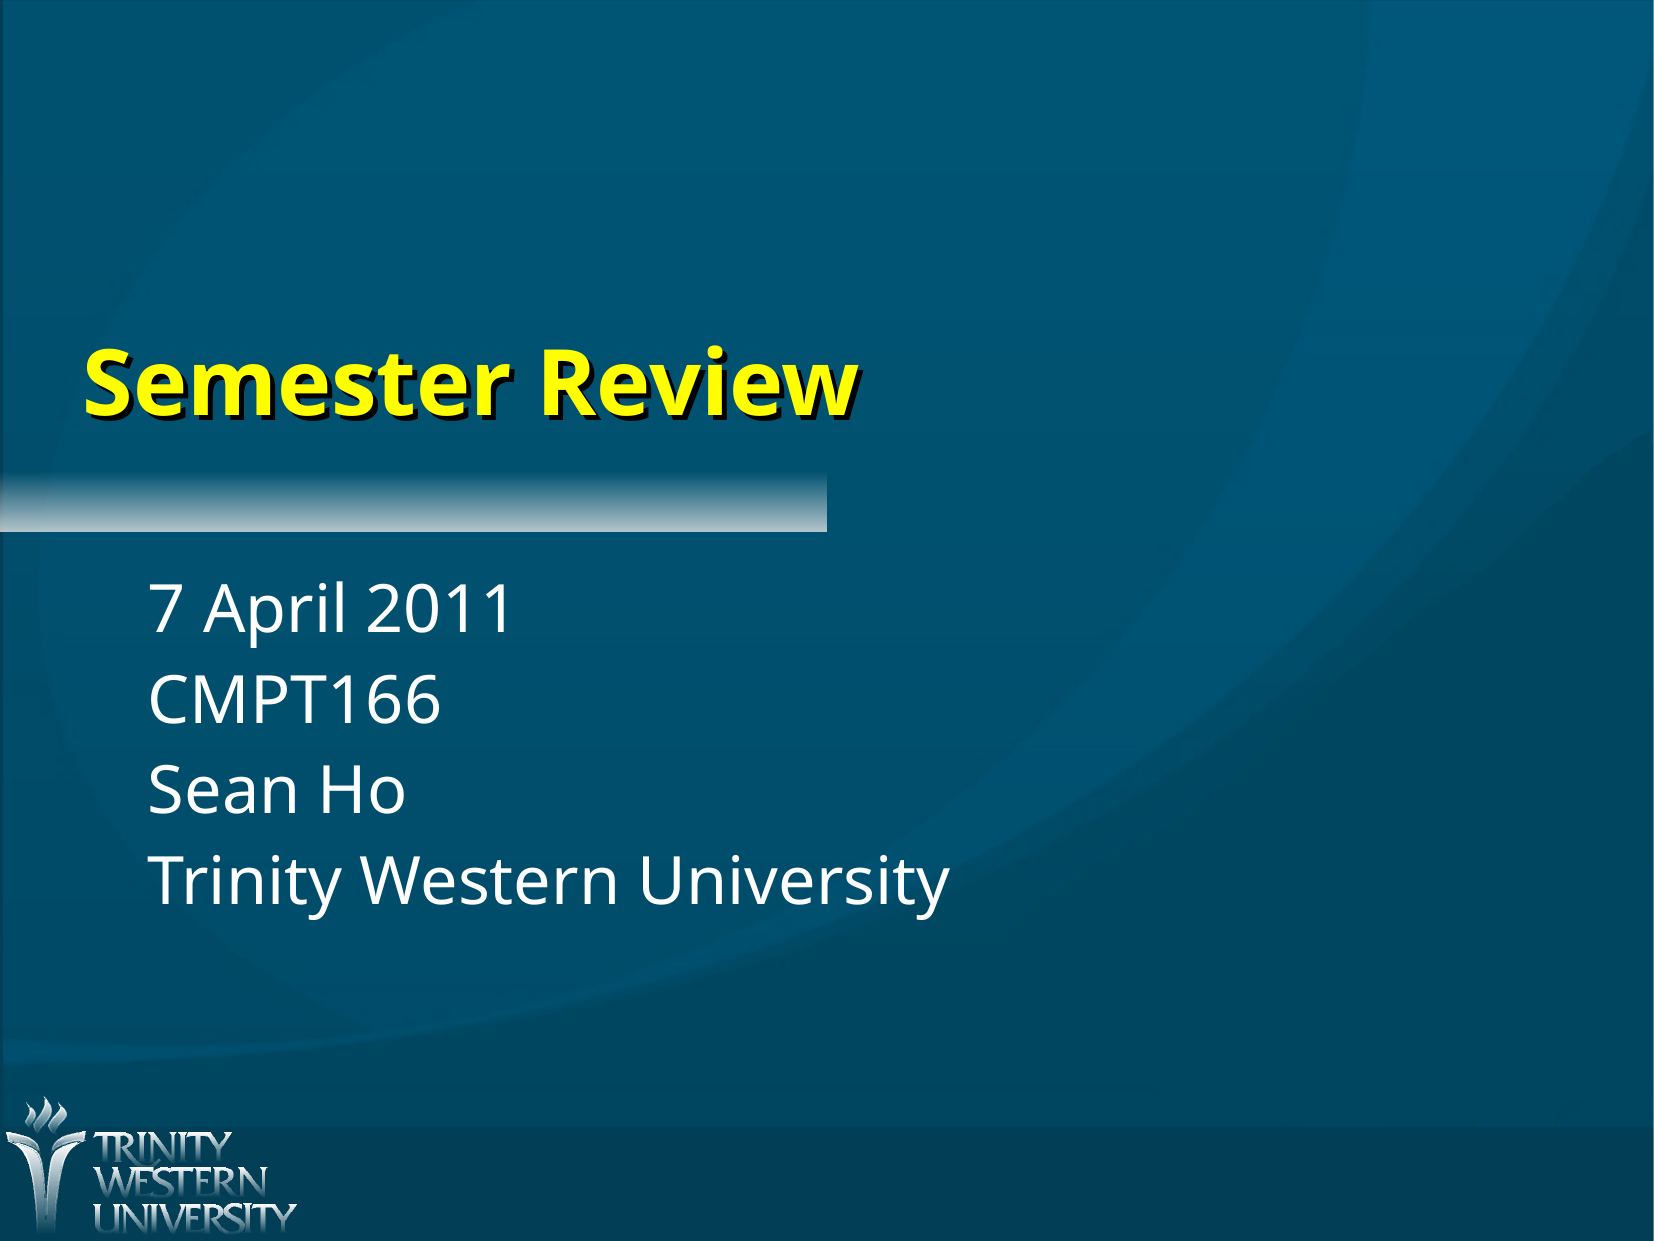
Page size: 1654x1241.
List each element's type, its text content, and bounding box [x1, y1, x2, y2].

title Semester Review [82, 49, 1571, 443]
picture [38, 1227, 54, 1232]
subtitle 7 April 2011 CMPT166 Sean Ho Trinity Western University [147, 561, 1241, 1093]
picture [0, 474, 826, 479]
